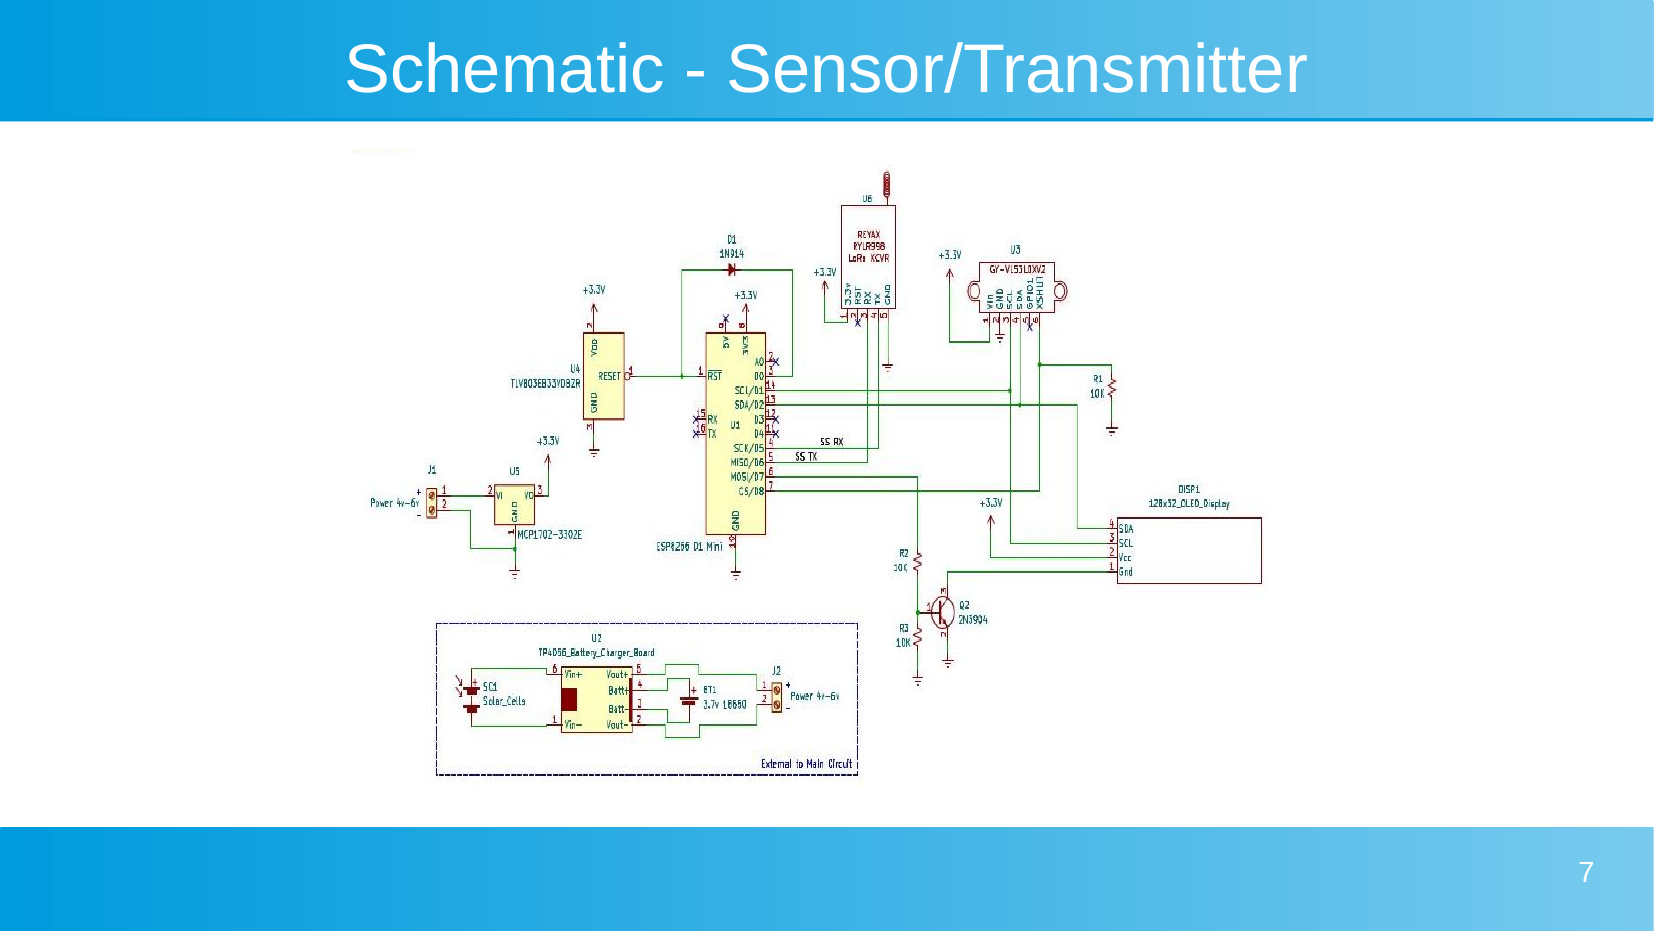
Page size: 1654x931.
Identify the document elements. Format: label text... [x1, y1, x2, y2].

picture [352, 149, 1276, 826]
title Schematic - Sensor/Transmitter [59, 29, 1595, 108]
